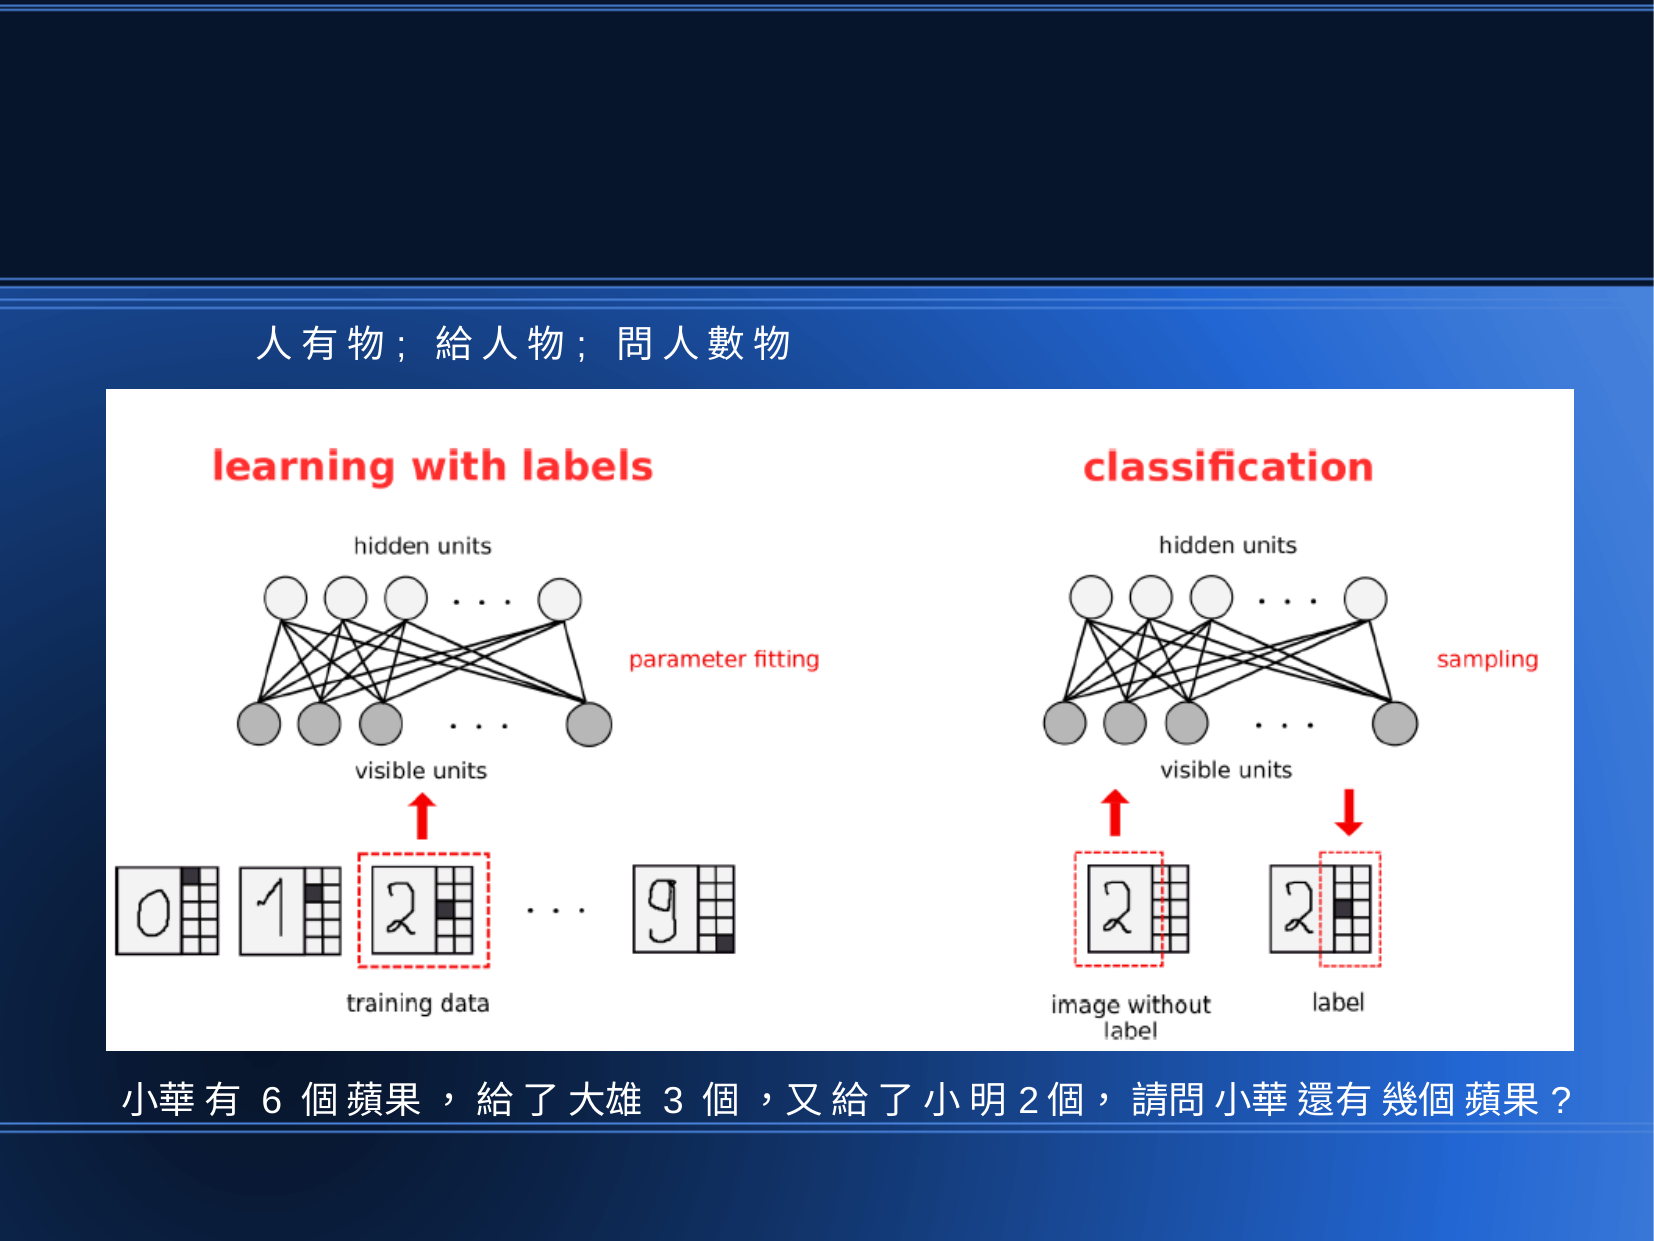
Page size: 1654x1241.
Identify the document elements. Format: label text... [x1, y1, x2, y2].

text_box 人 有 物; 給 人 物; 問 人 數 物 [240, 307, 1028, 416]
text_box 小華 有 6 個 蘋果 ， 給 了 大雄 3 個 ，又 給 了 小 明2個， 請問 小華 還有 幾個 蘋果? [106, 1062, 1607, 1125]
picture [0, 0, 1654, 1241]
